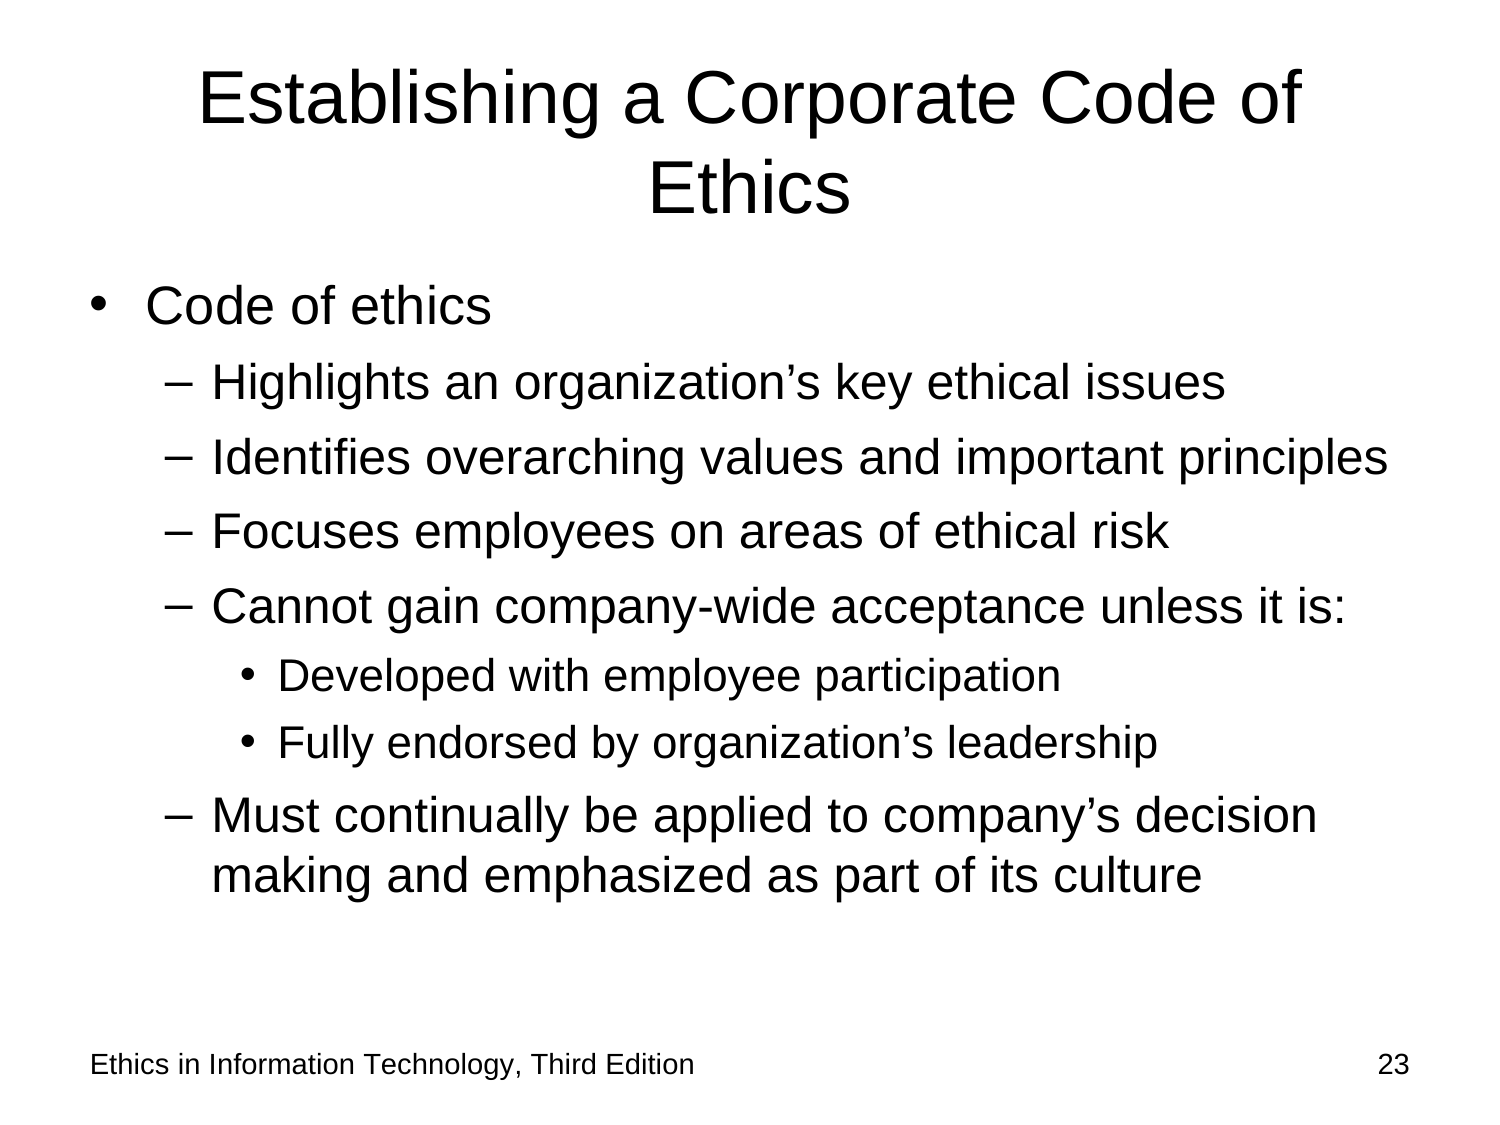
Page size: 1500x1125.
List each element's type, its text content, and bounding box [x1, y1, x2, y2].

text_box <number> [1074, 1037, 1425, 1103]
list Code of ethics Highlights an organization’s key ethical issues Identifies overarching values and important principles Focuses employees on areas of ethical risk Cannot gain company-wide acceptance unless it is: Developed with employee participation Fully endorsed by organization’s leadership Must continually be applied to company’s decision making and emphasized as part of its culture [75, 262, 1426, 918]
text_box Ethics in Information Technology, Third Edition [74, 1037, 1074, 1103]
title Establishing a Corporate Code of Ethics [75, 41, 1426, 237]
